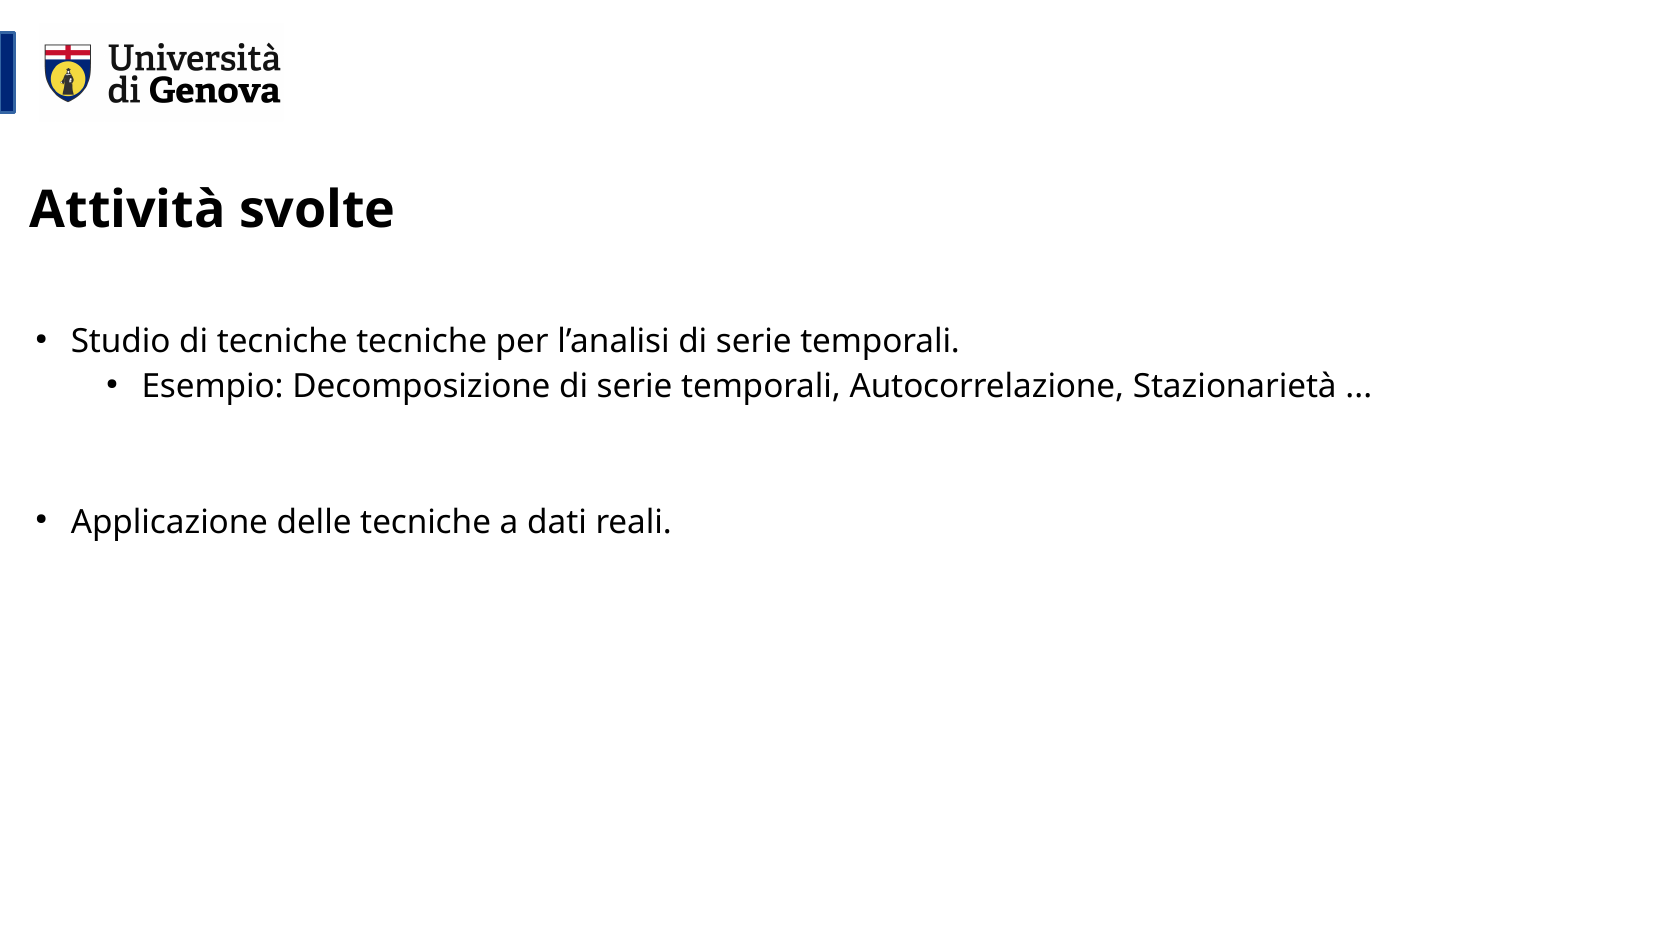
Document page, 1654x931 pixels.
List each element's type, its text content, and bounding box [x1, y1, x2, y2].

text_box [0, 32, 15, 113]
text_box Studio di tecniche tecniche per l’analisi di serie temporali. Esempio: Decomposizione di serie temporali, Autocorrelazione, Stazionarietà ... Applicazione delle tecniche a dati reali. [29, 265, 1625, 886]
picture [39, 23, 284, 122]
subtitle Attività svolte [29, 177, 1625, 239]
